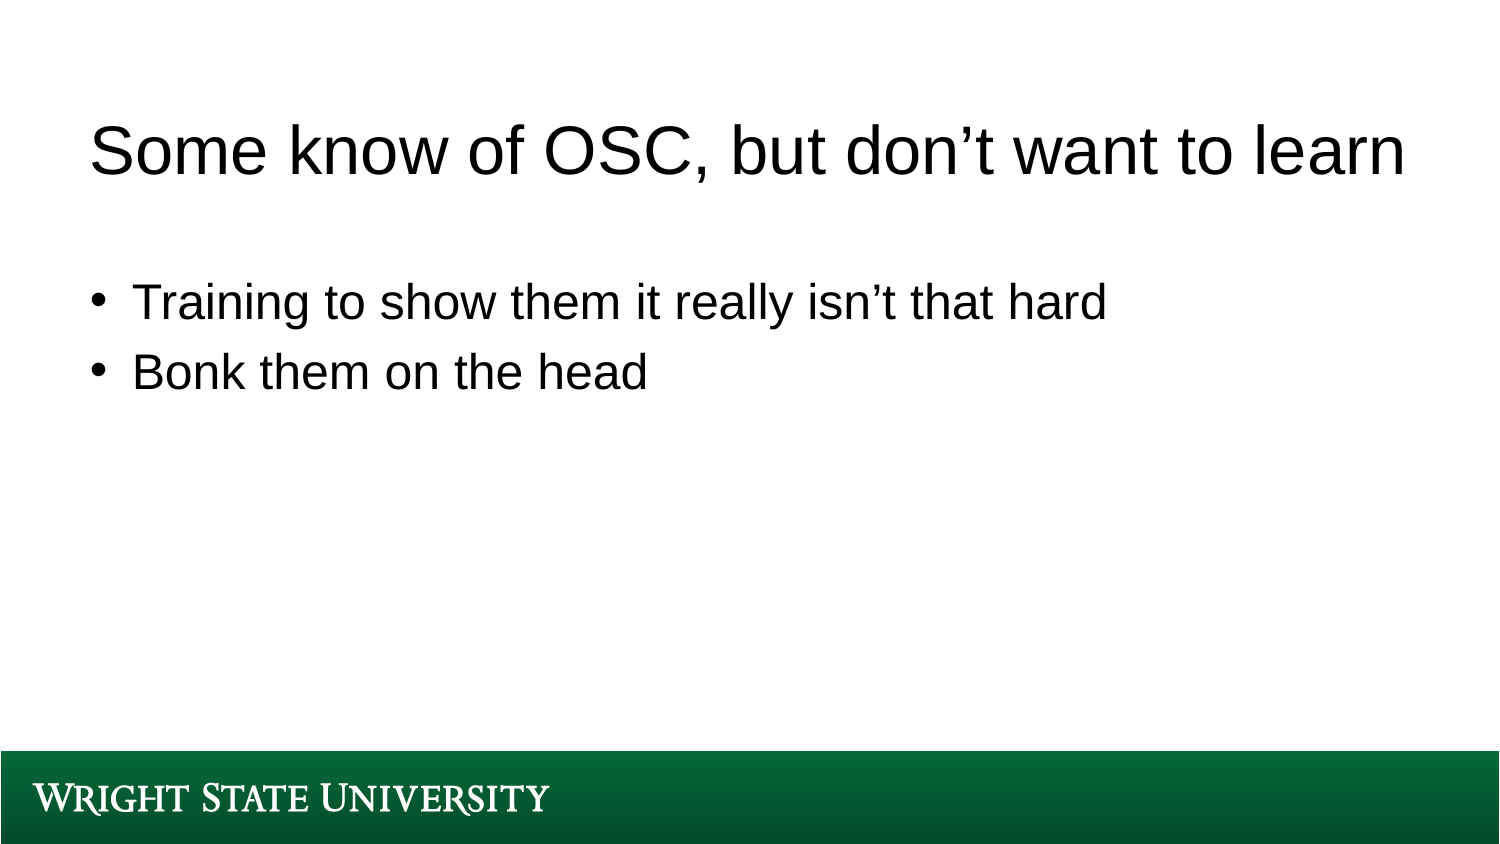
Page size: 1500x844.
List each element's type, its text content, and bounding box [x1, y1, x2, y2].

picture [1, 0, 1499, 844]
title Some know of OSC, but don’t want to learn [75, 98, 1425, 240]
list Training to show them it really isn’t that hard Bonk them on the head [75, 261, 1425, 719]
